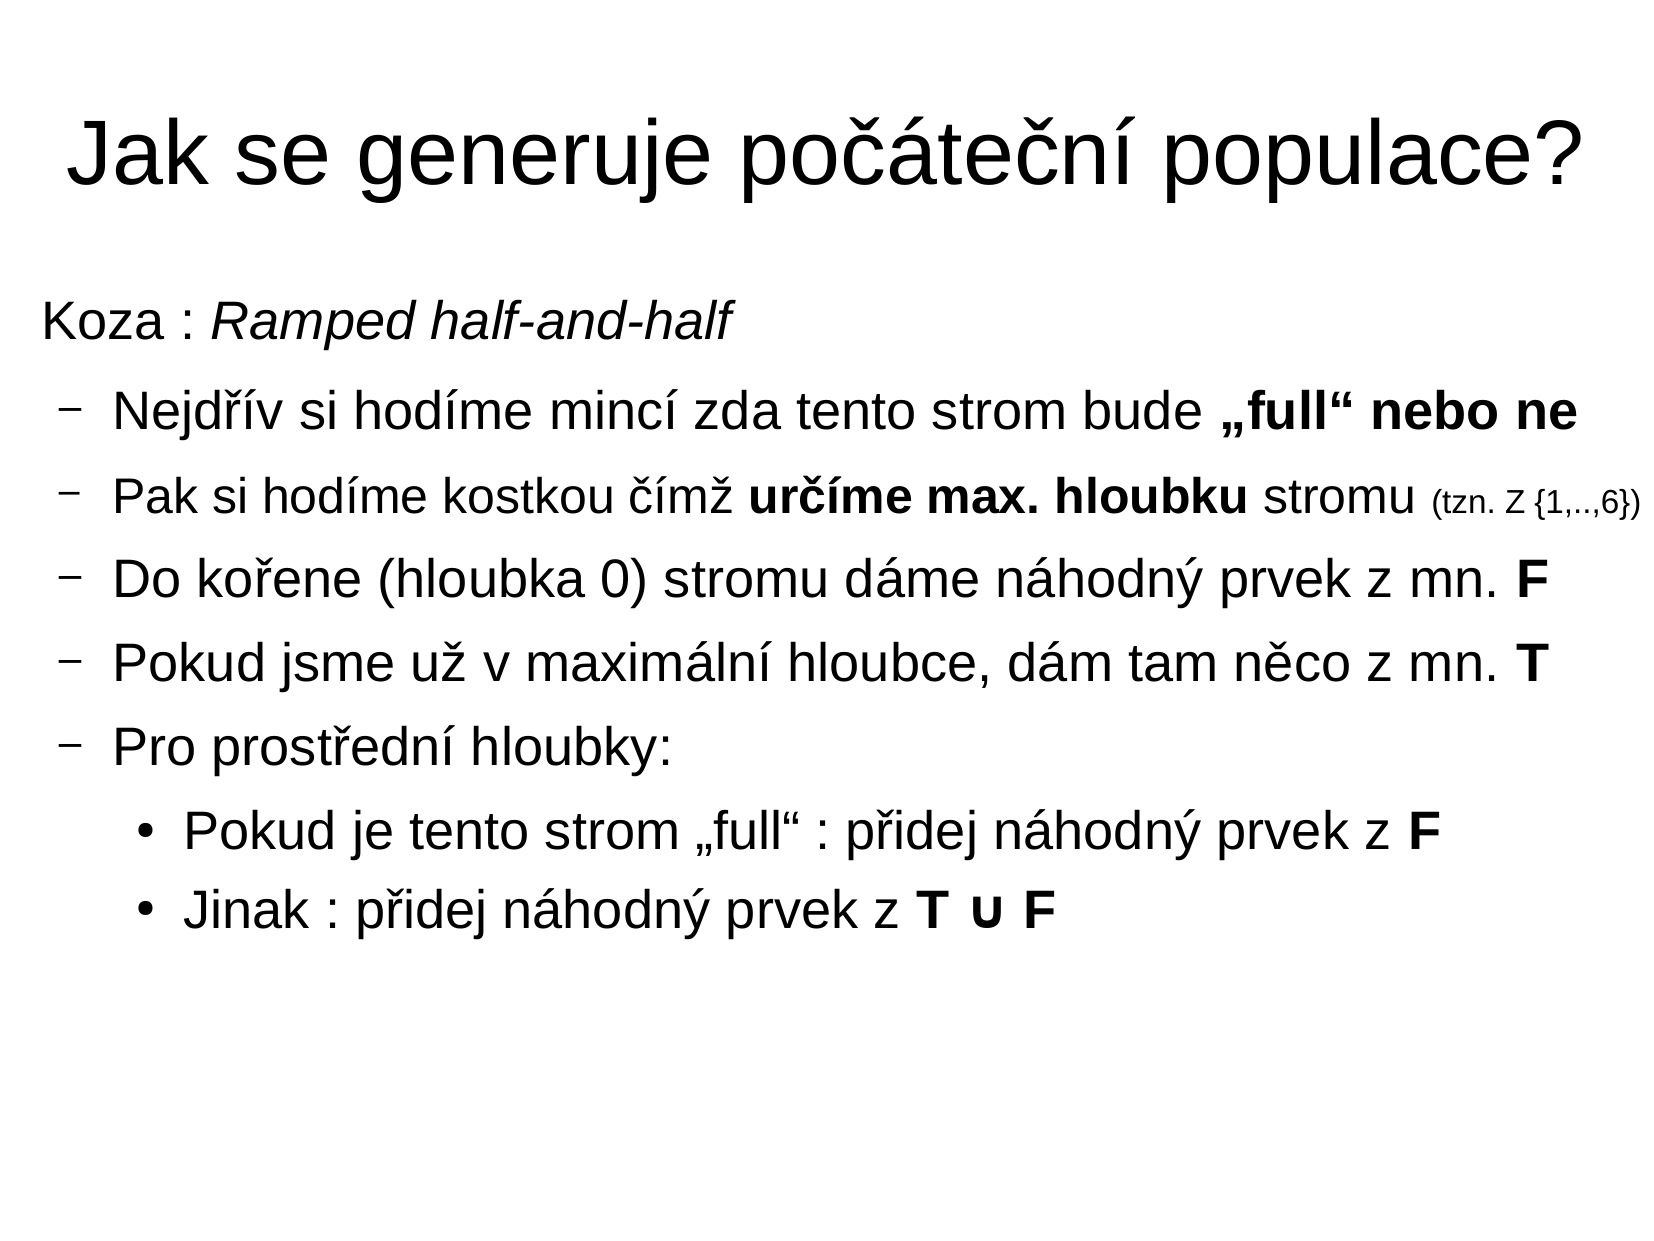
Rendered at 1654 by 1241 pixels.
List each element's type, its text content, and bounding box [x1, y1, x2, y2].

title Jak se generuje počáteční populace? [29, 49, 1625, 257]
list Koza : Ramped half-and-half Nejdřív si hodíme mincí zda tento strom bude „full“ nebo ne Pak si hodíme kostkou čímž určíme max. hloubku stromu (tzn. Z {1,..,6}) Do kořene (hloubka 0) stromu dáme náhodný prvek z mn. F Pokud jsme už v maximální hloubce, dám tam něco z mn. T Pro prostřední hloubky: Pokud je tento strom „full“ : přidej náhodný prvek z F Jinak : přidej náhodný prvek z T ∪ F [0, 290, 1654, 1010]
